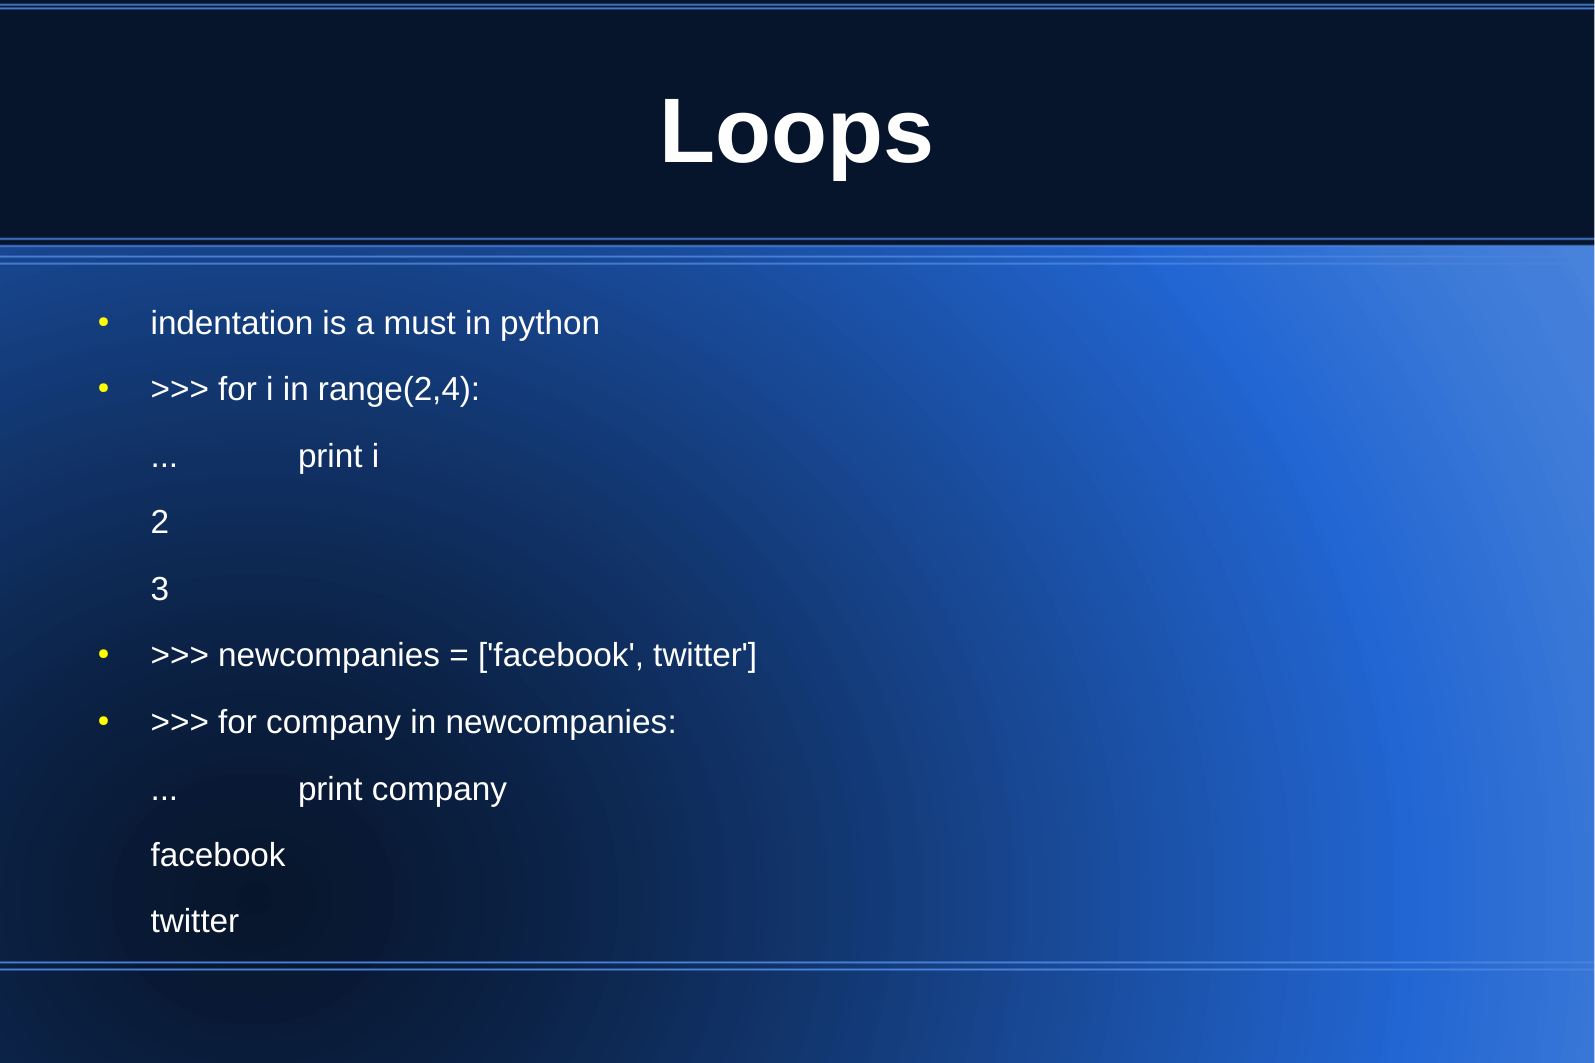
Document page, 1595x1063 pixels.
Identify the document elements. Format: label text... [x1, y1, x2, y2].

title Loops [79, 49, 1515, 213]
picture [0, 0, 1595, 1063]
list indentation is a must in python >>> for i in range(2,4): ... print i 2 3 >>> newcompanies = ['facebook', twitter'] >>> for company in newcompanies: ... print company facebook twitter [79, 304, 1515, 943]
